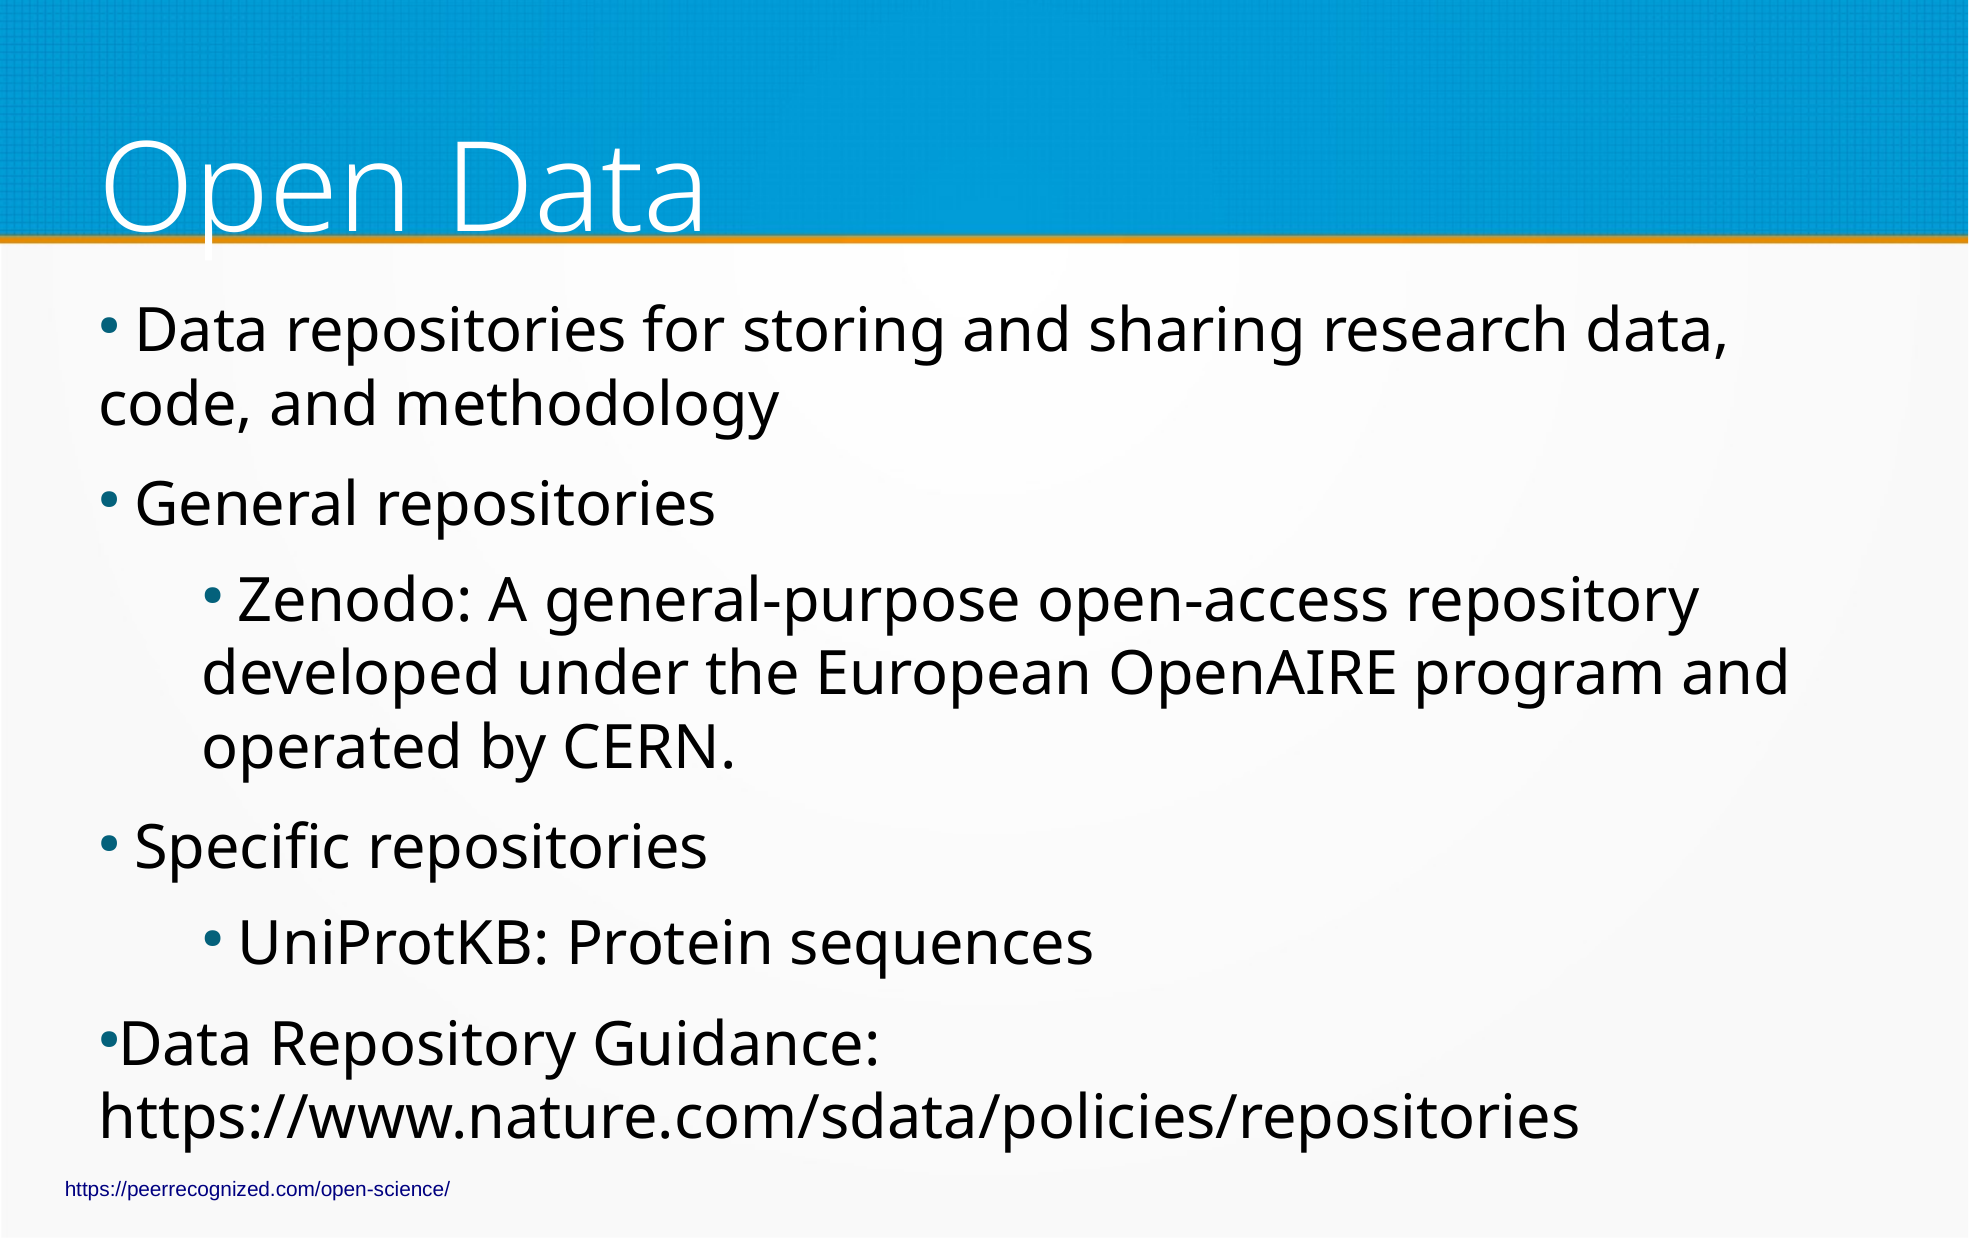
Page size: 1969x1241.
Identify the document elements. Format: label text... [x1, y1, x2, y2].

list Data repositories for storing and sharing research data, code, and methodology General repositories Zenodo: A general-purpose open-access repository developed under the European OpenAIRE program and operated by CERN. Specific repositories UniProtKB: Protein sequences Data Repository Guidance: https://www.nature.com/sdata/policies/repositories [98, 290, 1870, 1156]
title Open Data [98, 49, 1870, 257]
text_box https://peerrecognized.com/open-science/ [50, 1170, 466, 1209]
picture [0, 233, 1969, 1241]
